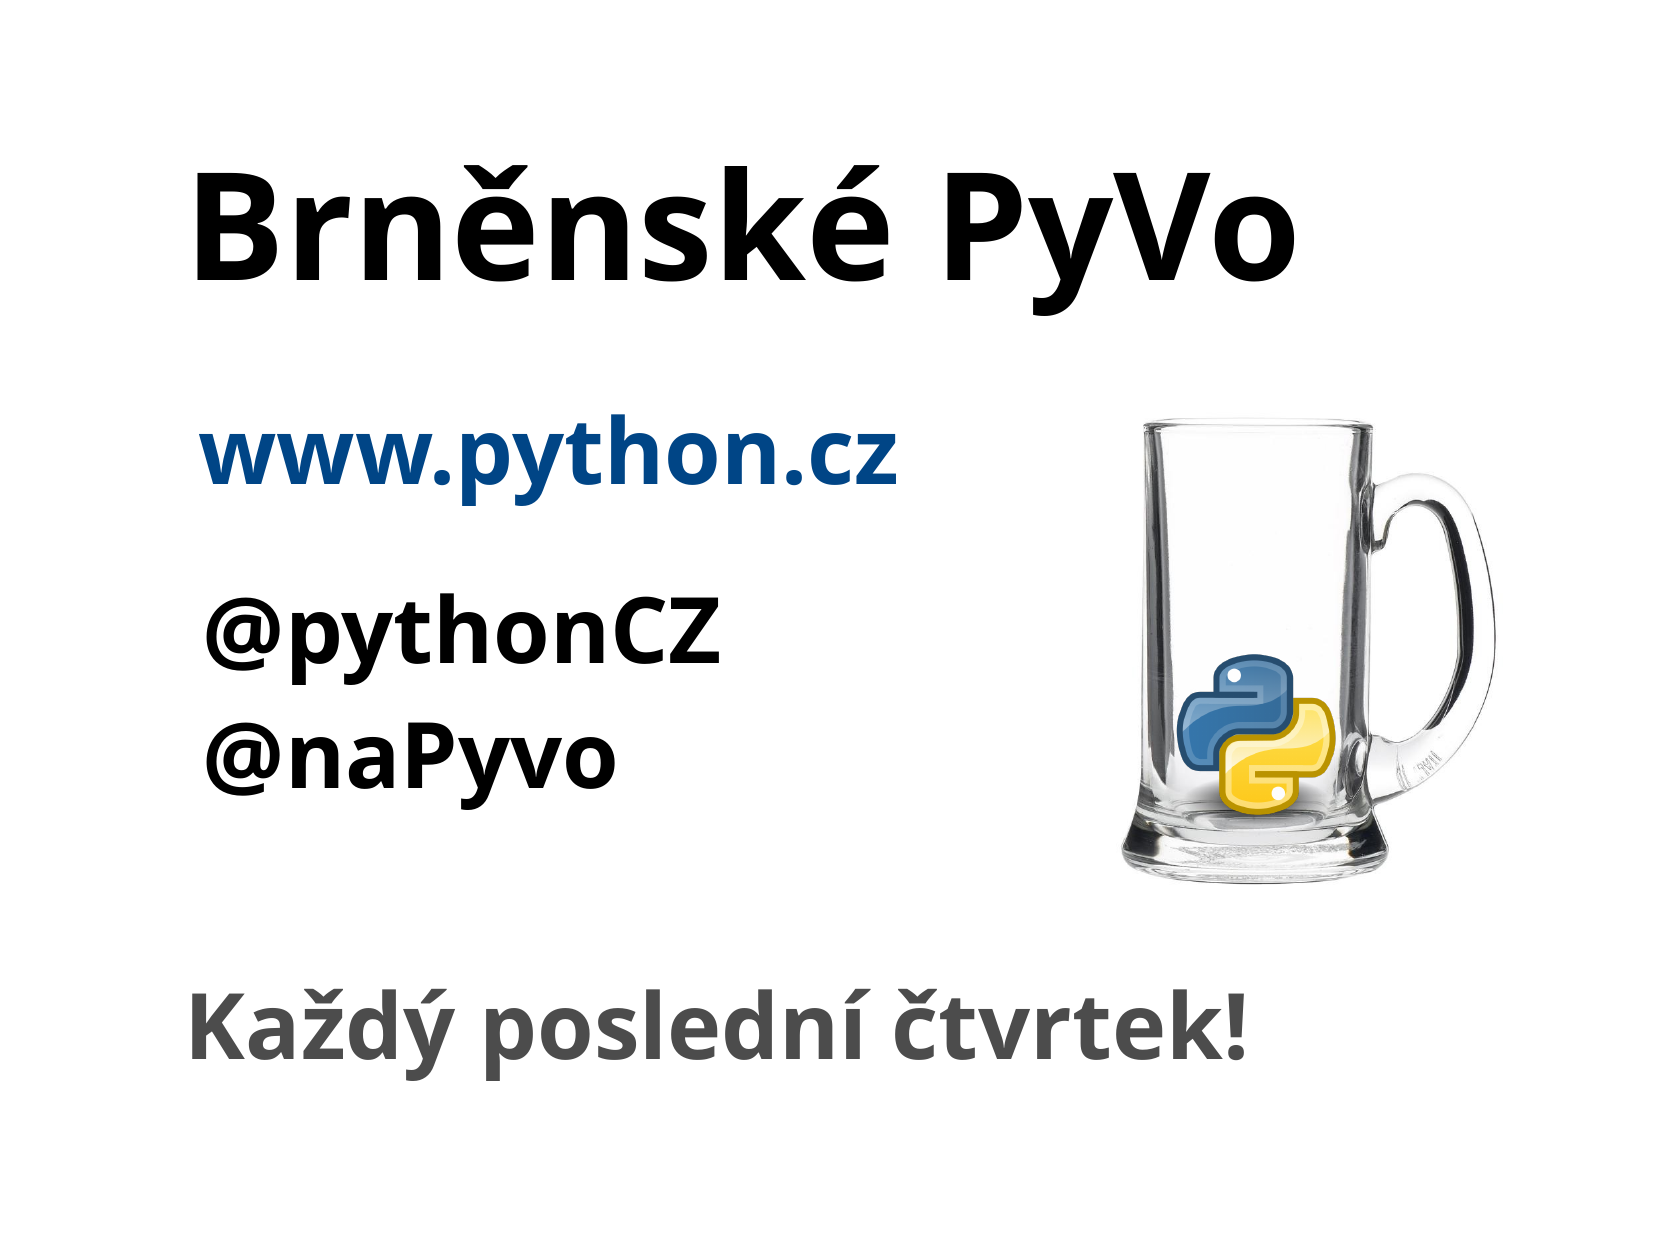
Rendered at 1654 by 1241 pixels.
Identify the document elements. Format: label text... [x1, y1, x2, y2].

text_box Brněnské PyVo [169, 112, 1476, 374]
text_box www.python.cz [183, 379, 985, 545]
text_box @pythonCZ @naPyvo [188, 558, 800, 875]
text_box Každý poslední čtvrtek! [169, 953, 1499, 1120]
picture [1100, 391, 1528, 901]
